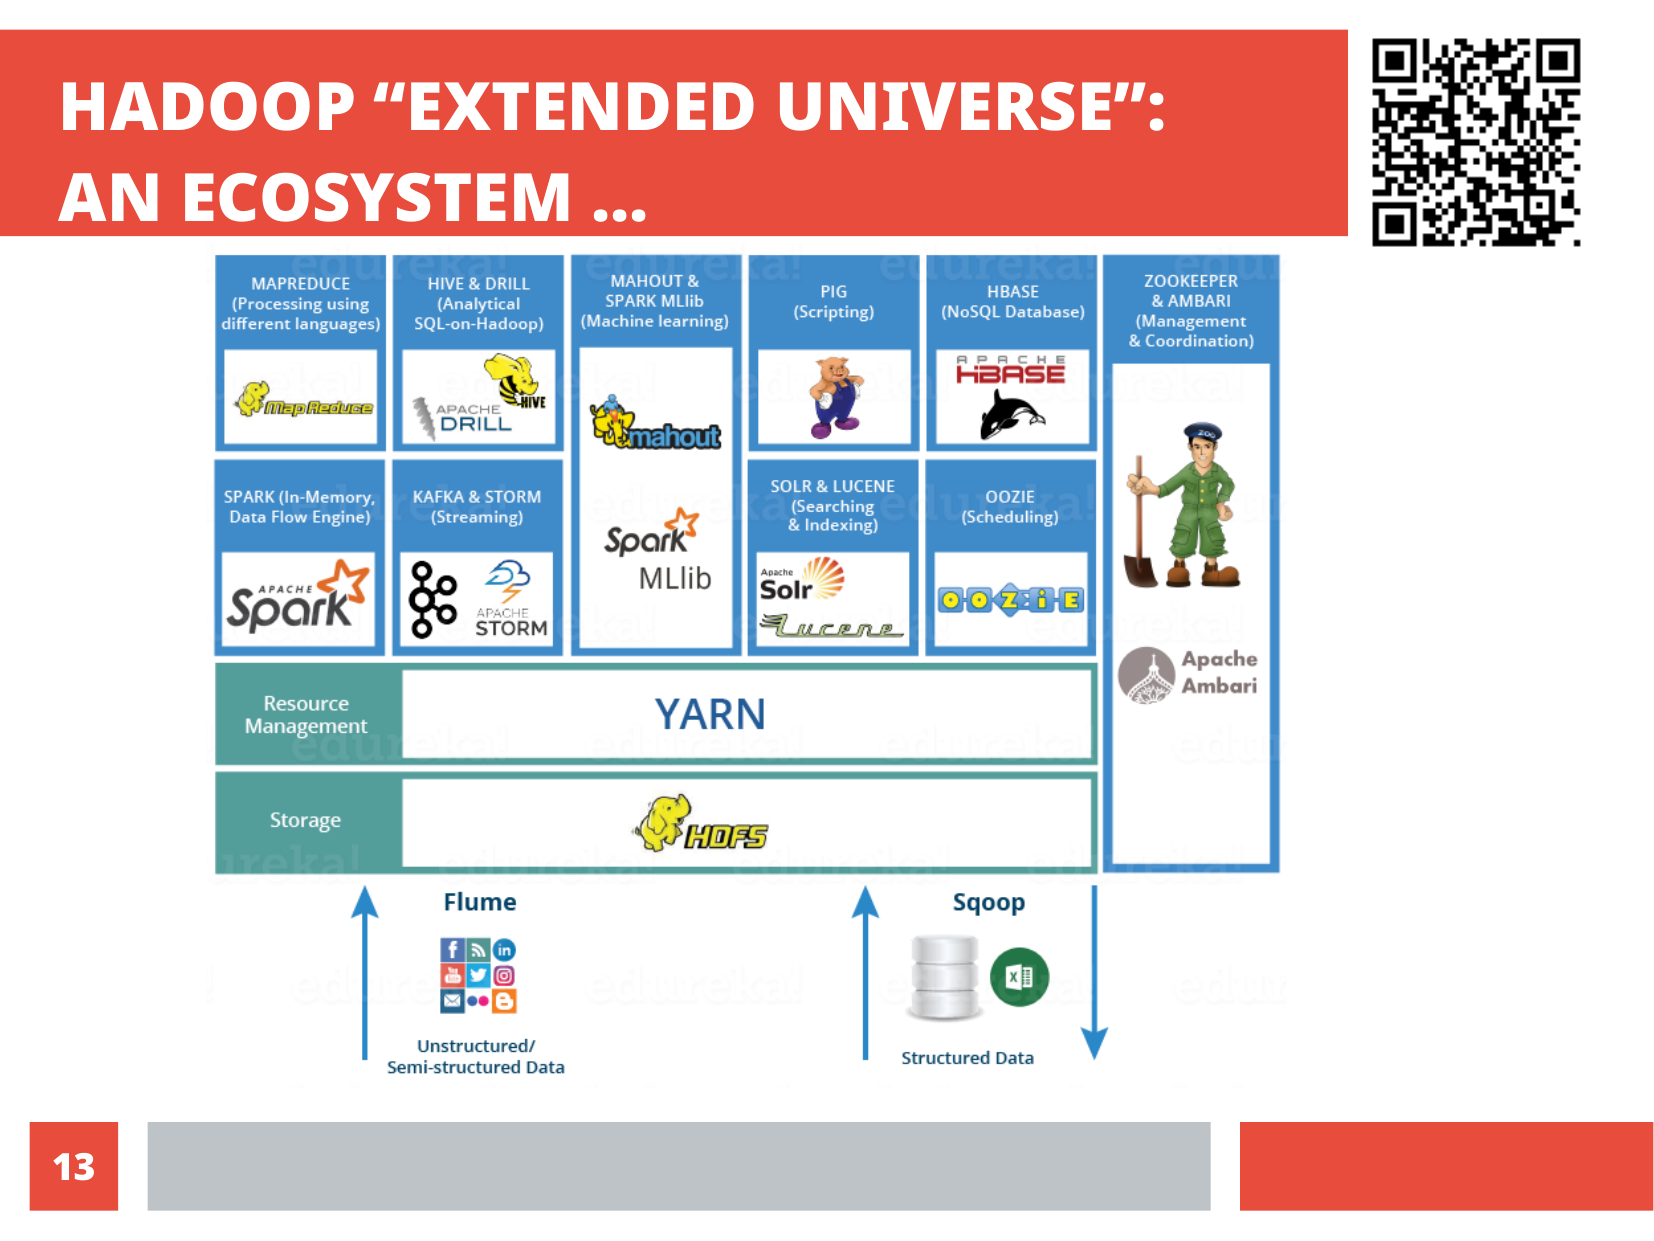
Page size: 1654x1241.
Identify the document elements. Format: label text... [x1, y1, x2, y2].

title HADOOP “EXTENDED UNIVERSE”: AN ECOSYSTEM ... [59, 59, 1348, 207]
picture [206, 242, 1287, 1088]
picture [1348, 14, 1606, 272]
